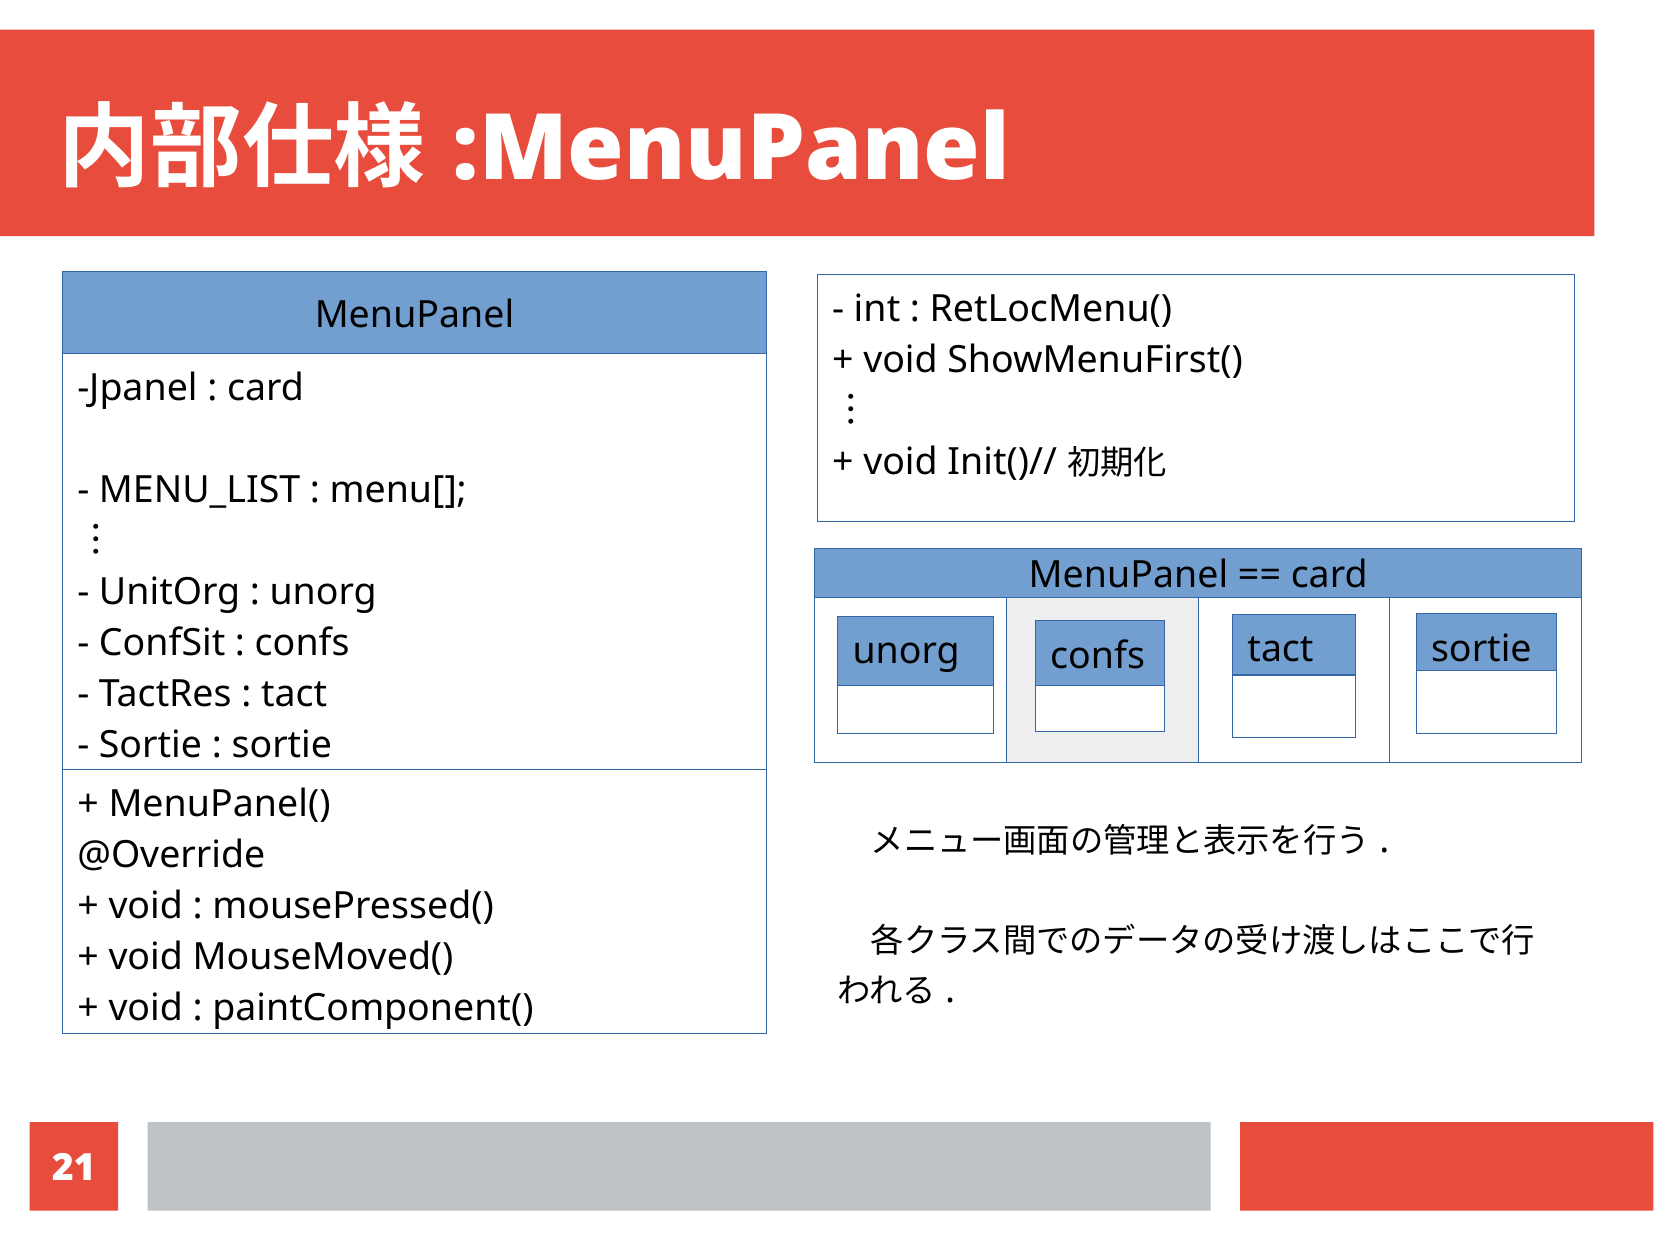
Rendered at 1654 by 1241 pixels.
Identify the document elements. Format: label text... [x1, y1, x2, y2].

text_box unorg [837, 616, 994, 685]
text_box メニュー画面の管理と表示を行う. 各クラス間でのデータの受け渡しはここで行われる. [822, 804, 1563, 1031]
text_box [814, 597, 1582, 763]
text_box -Jpanel : card - MENU_LIST : menu[]; ︙ - UnitOrg : unorg - ConfSit : confs - TactRes : tact - Sortie : sortie [62, 353, 767, 769]
title 内部仕様:MenuPanel [59, 59, 1595, 207]
text_box sortie [1416, 613, 1557, 670]
text_box MenuPanel [62, 271, 767, 353]
text_box - int : RetLocMenu() + void ShowMenuFirst() ︙ + void Init()//初期化 [817, 274, 1575, 522]
text_box tact [1232, 614, 1356, 675]
text_box MenuPanel == card [814, 548, 1582, 598]
text_box confs [1035, 620, 1165, 685]
text_box + MenuPanel() @Override + void : mousePressed() + void MouseMoved() + void : paintComponent() [62, 769, 767, 1034]
